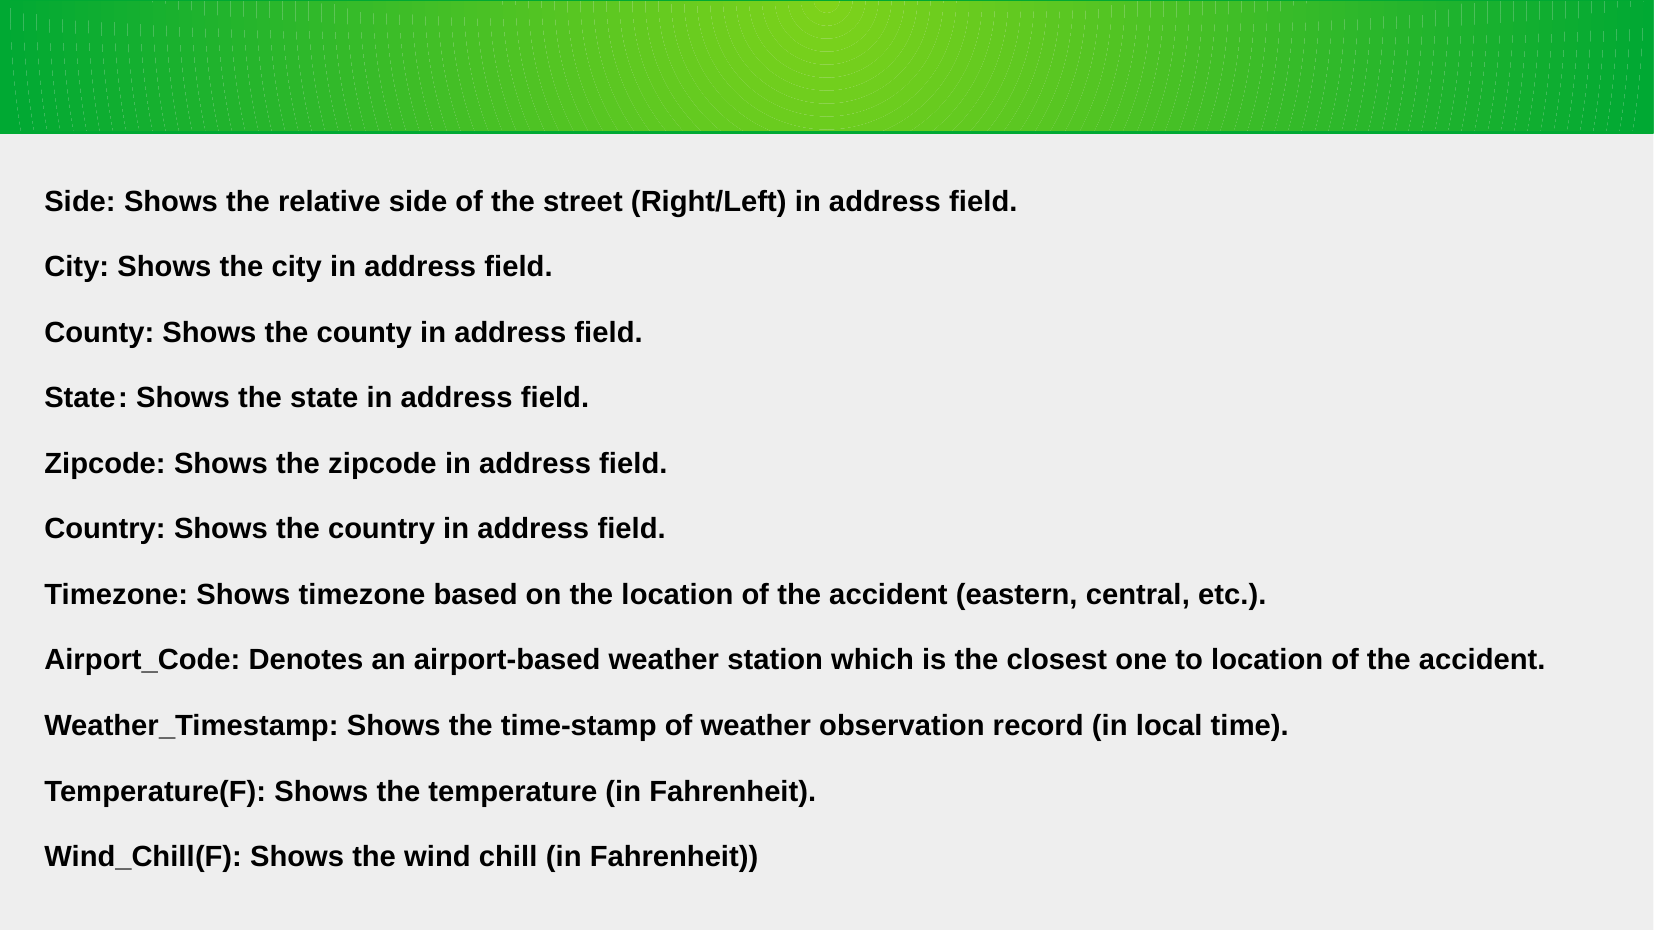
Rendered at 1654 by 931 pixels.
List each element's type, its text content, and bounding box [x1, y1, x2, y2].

text_box Side: Shows the relative side of the street (Right/Left) in address field. City: Shows the city in address field. County: Shows the county in address field. State : Shows the state in address field. Zipcode: Shows the zipcode in address field. Country: Shows the country in address field. Timezone: Shows timezone based on the location of the accident (eastern, central, etc.). Airport_Code: Denotes an airport-based weather station which is the closest one to location of the accident. Weather_Timestamp: Shows the time-stamp of weather observation record (in local time). Temperature(F): Shows the temperature (in Fahrenheit). Wind_Chill(F): Shows the wind chill (in Fahrenheit)) [29, 177, 1625, 881]
